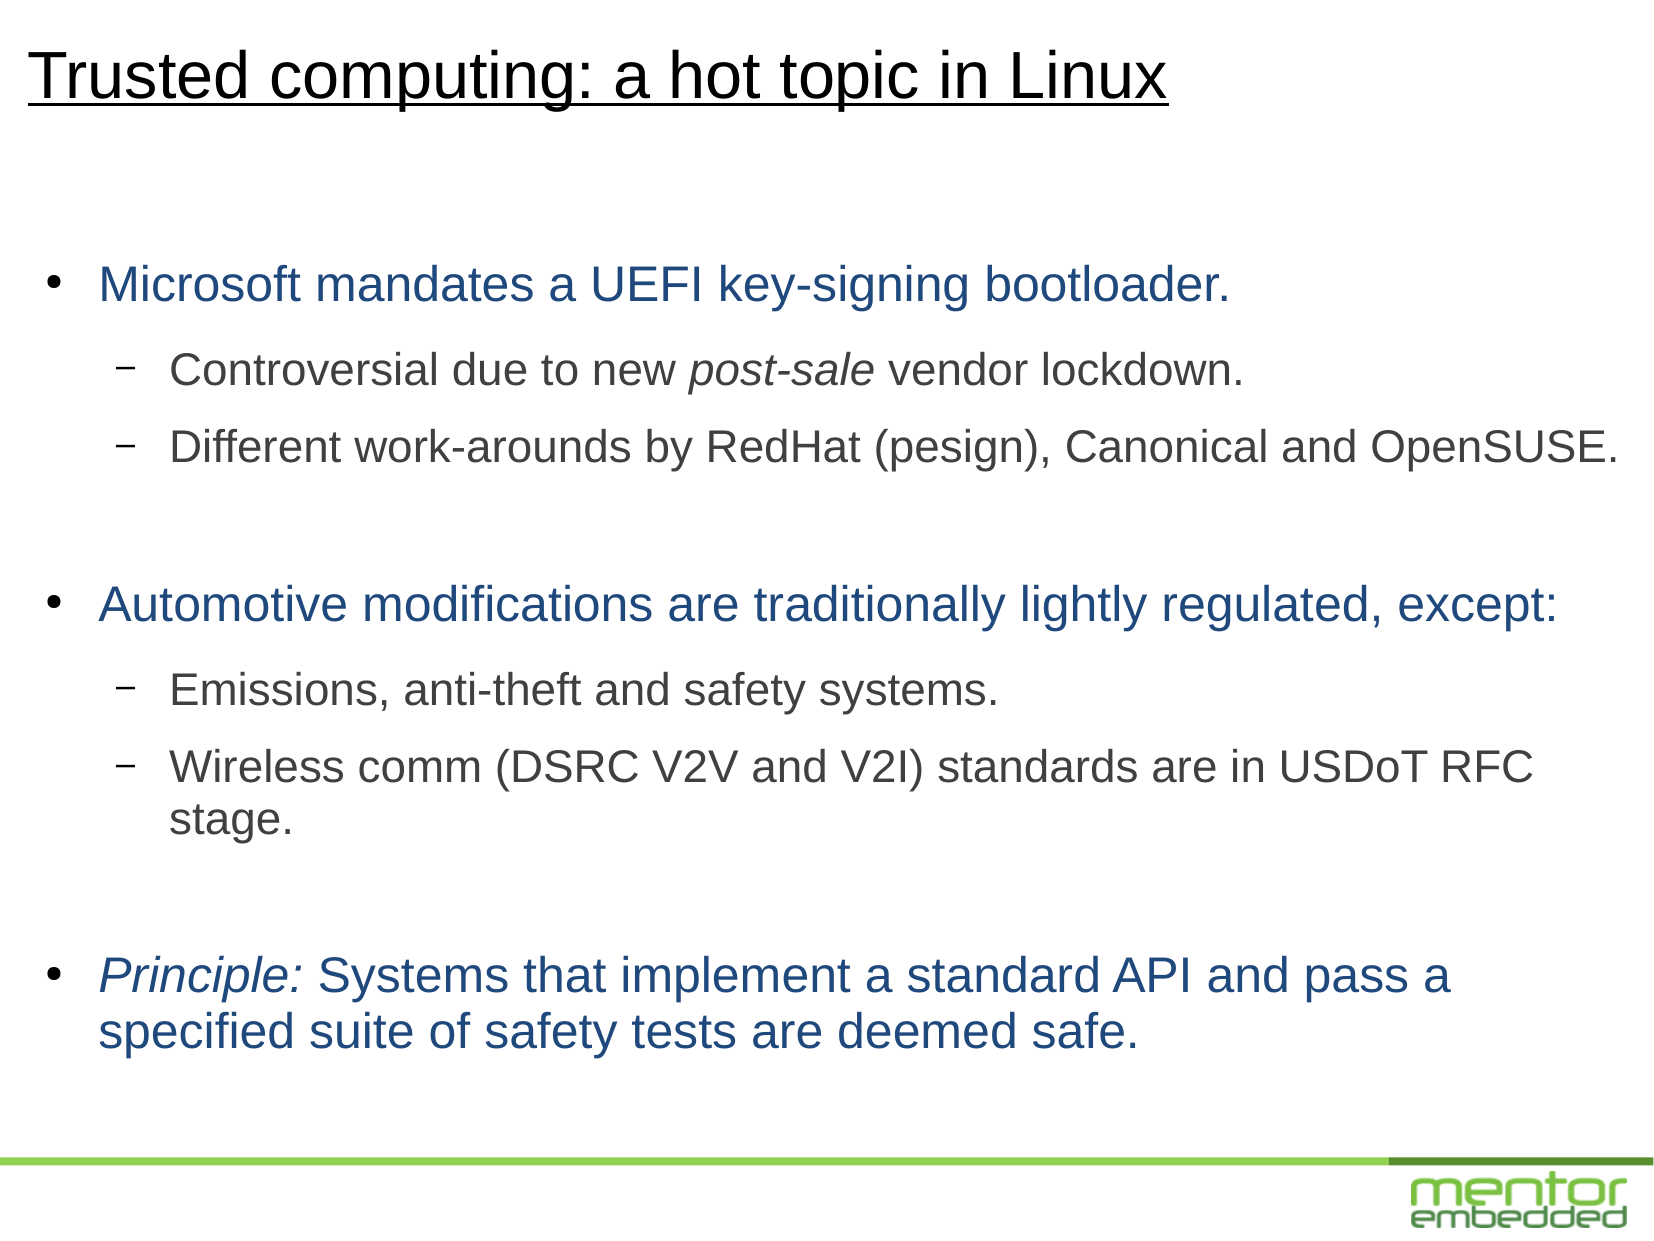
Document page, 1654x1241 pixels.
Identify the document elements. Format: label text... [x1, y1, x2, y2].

picture [1411, 1171, 1627, 1228]
title Trusted computing: a hot topic in Linux [27, 13, 1640, 138]
list Microsoft mandates a UEFI key-signing bootloader. Controversial due to new post-sale vendor lockdown. Different work-arounds by RedHat (pesign), Canonical and OpenSUSE. Automotive modifications are traditionally lightly regulated, except: Emissions, anti-theft and safety systems. Wireless comm (DSRC V2V and V2I) standards are in USDoT RFC stage. Principle: Systems that implement a standard API and pass a specified suite of safety tests are deemed safe. [27, 151, 1638, 1075]
